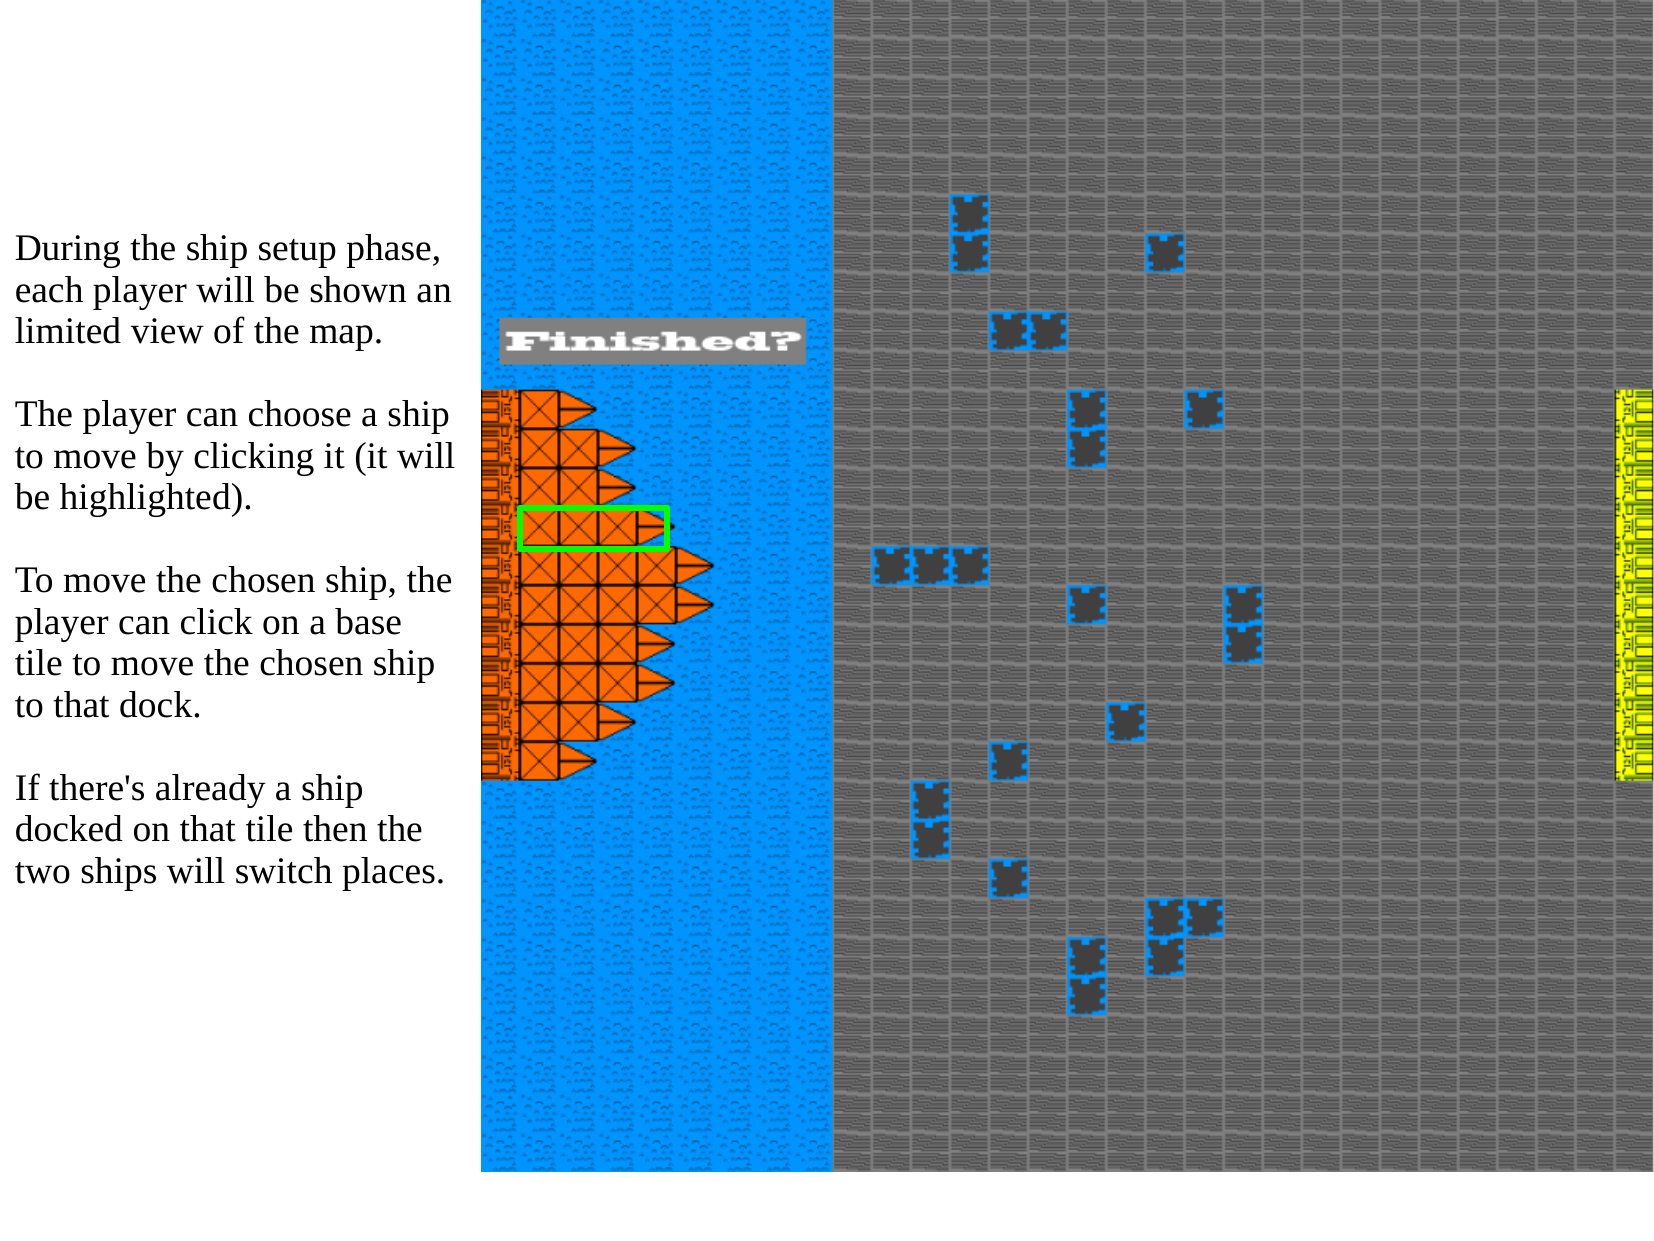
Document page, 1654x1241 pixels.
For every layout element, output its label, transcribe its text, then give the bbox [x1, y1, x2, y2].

text_box During the ship setup phase, each player will be shown an limited view of the map. The player can choose a ship to move by clicking it (it will be highlighted). To move the chosen ship, the player can click on a base tile to move the chosen ship to that dock. If there's already a ship docked on that tile then the two ships will switch places. [0, 219, 473, 915]
picture [481, 0, 1654, 1172]
